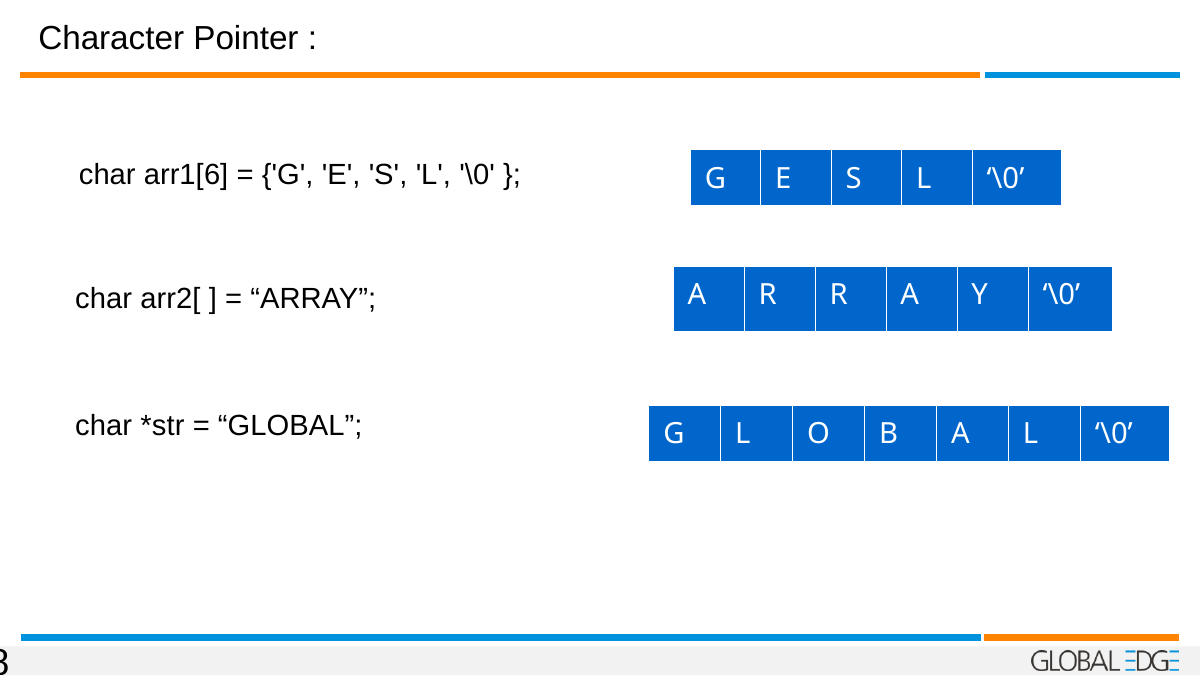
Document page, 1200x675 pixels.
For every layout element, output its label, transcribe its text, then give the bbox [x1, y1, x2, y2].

text_box char arr1[6] = {'G', 'E', 'S', 'L', '\0' }; [64, 118, 579, 213]
table_header S [832, 150, 901, 205]
table_header L [721, 406, 792, 461]
table_header A [674, 267, 744, 331]
text_box Character Pointer : [23, 11, 1170, 65]
table_header G [649, 406, 720, 461]
text_box char *str = “GLOBAL”; [60, 401, 557, 469]
table_header ‘\0’ [973, 150, 1061, 205]
table_header G [691, 150, 760, 205]
text_box char arr2[ ] = “ARRAY”; [60, 275, 526, 401]
table_header ‘\0’ [1081, 406, 1169, 461]
table_header Y [958, 267, 1028, 331]
table_header E [761, 150, 831, 205]
picture [1031, 650, 1179, 671]
table_header ‘\0’ [1029, 267, 1112, 331]
table_header O [793, 406, 864, 461]
table_header R [745, 267, 815, 331]
table_header B [865, 406, 936, 461]
table_header A [887, 267, 957, 331]
table_header L [1009, 406, 1080, 461]
table_header R [816, 267, 886, 331]
table_header A [937, 406, 1008, 461]
table_header L [902, 150, 972, 205]
